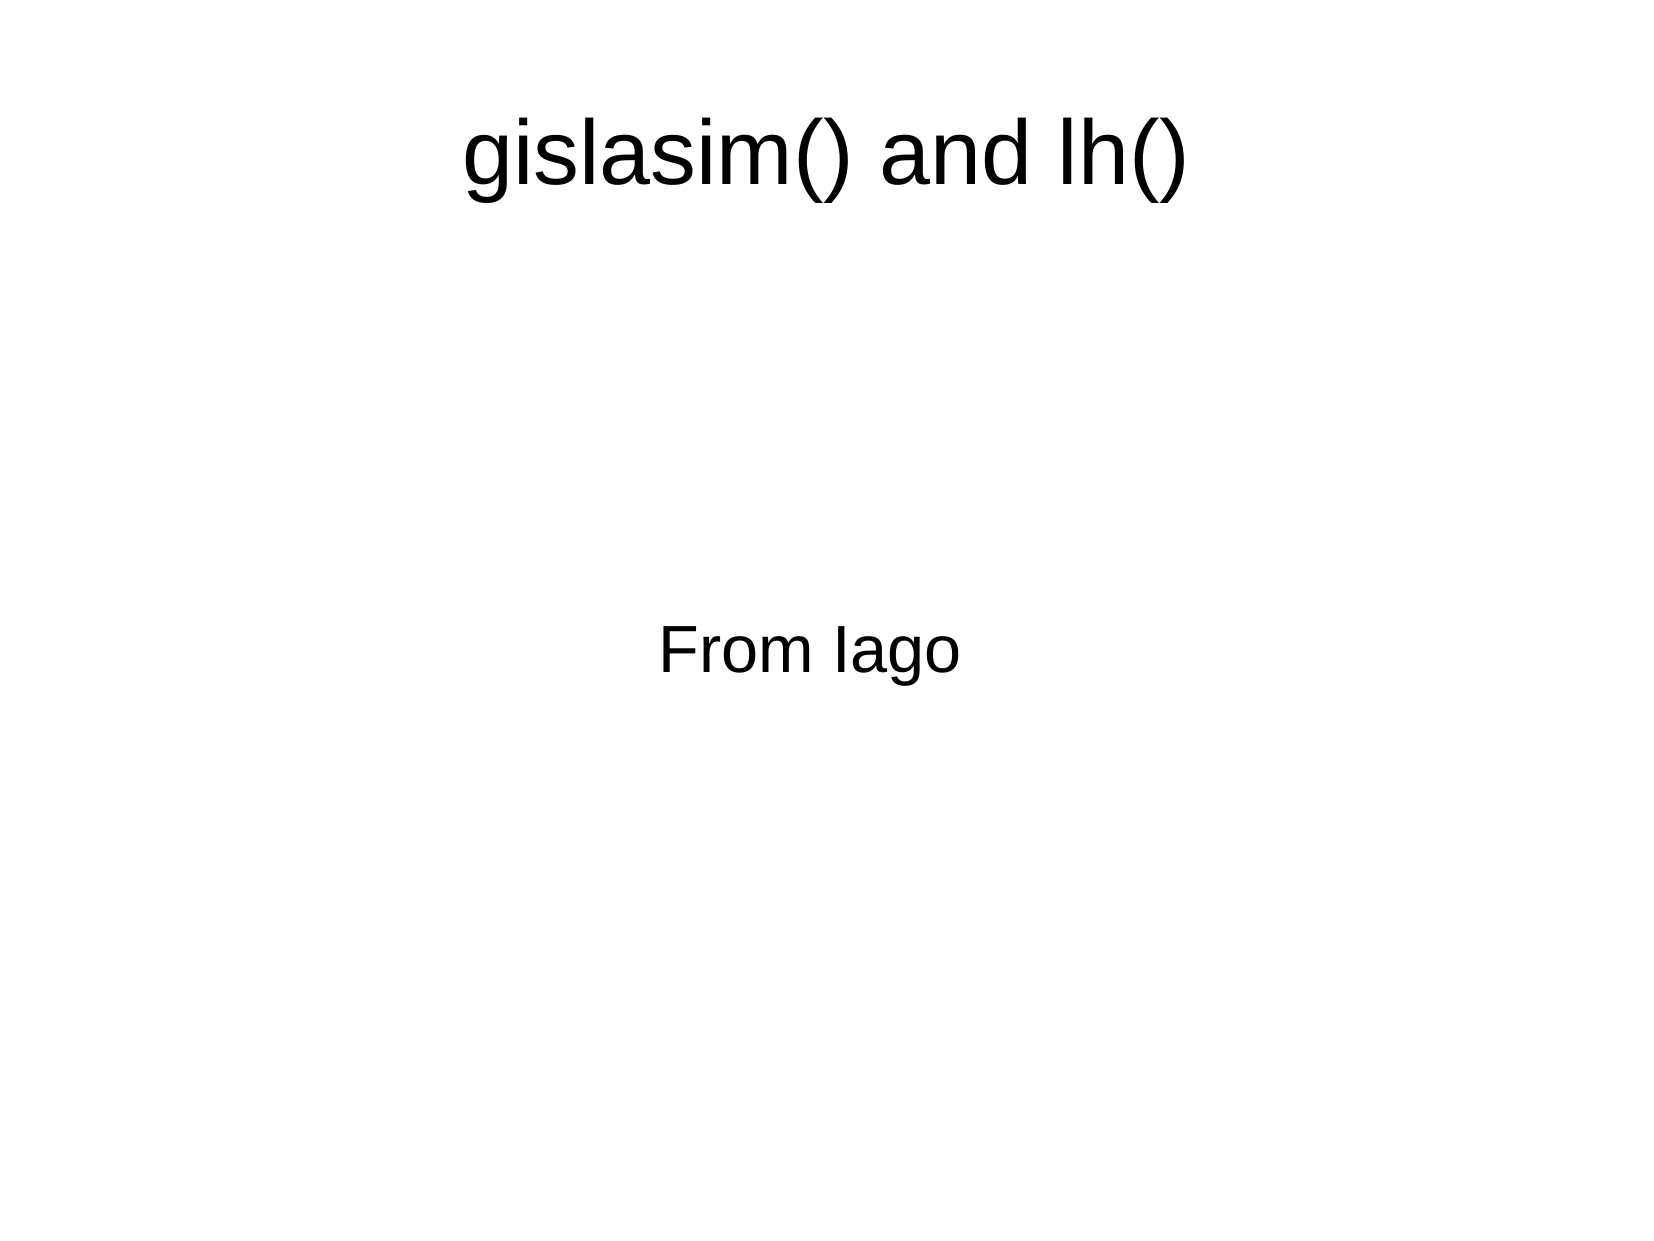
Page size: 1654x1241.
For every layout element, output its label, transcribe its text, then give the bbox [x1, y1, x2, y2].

subtitle From Iago [82, 290, 1538, 1010]
title gislasim() and lh() [82, 49, 1571, 257]
